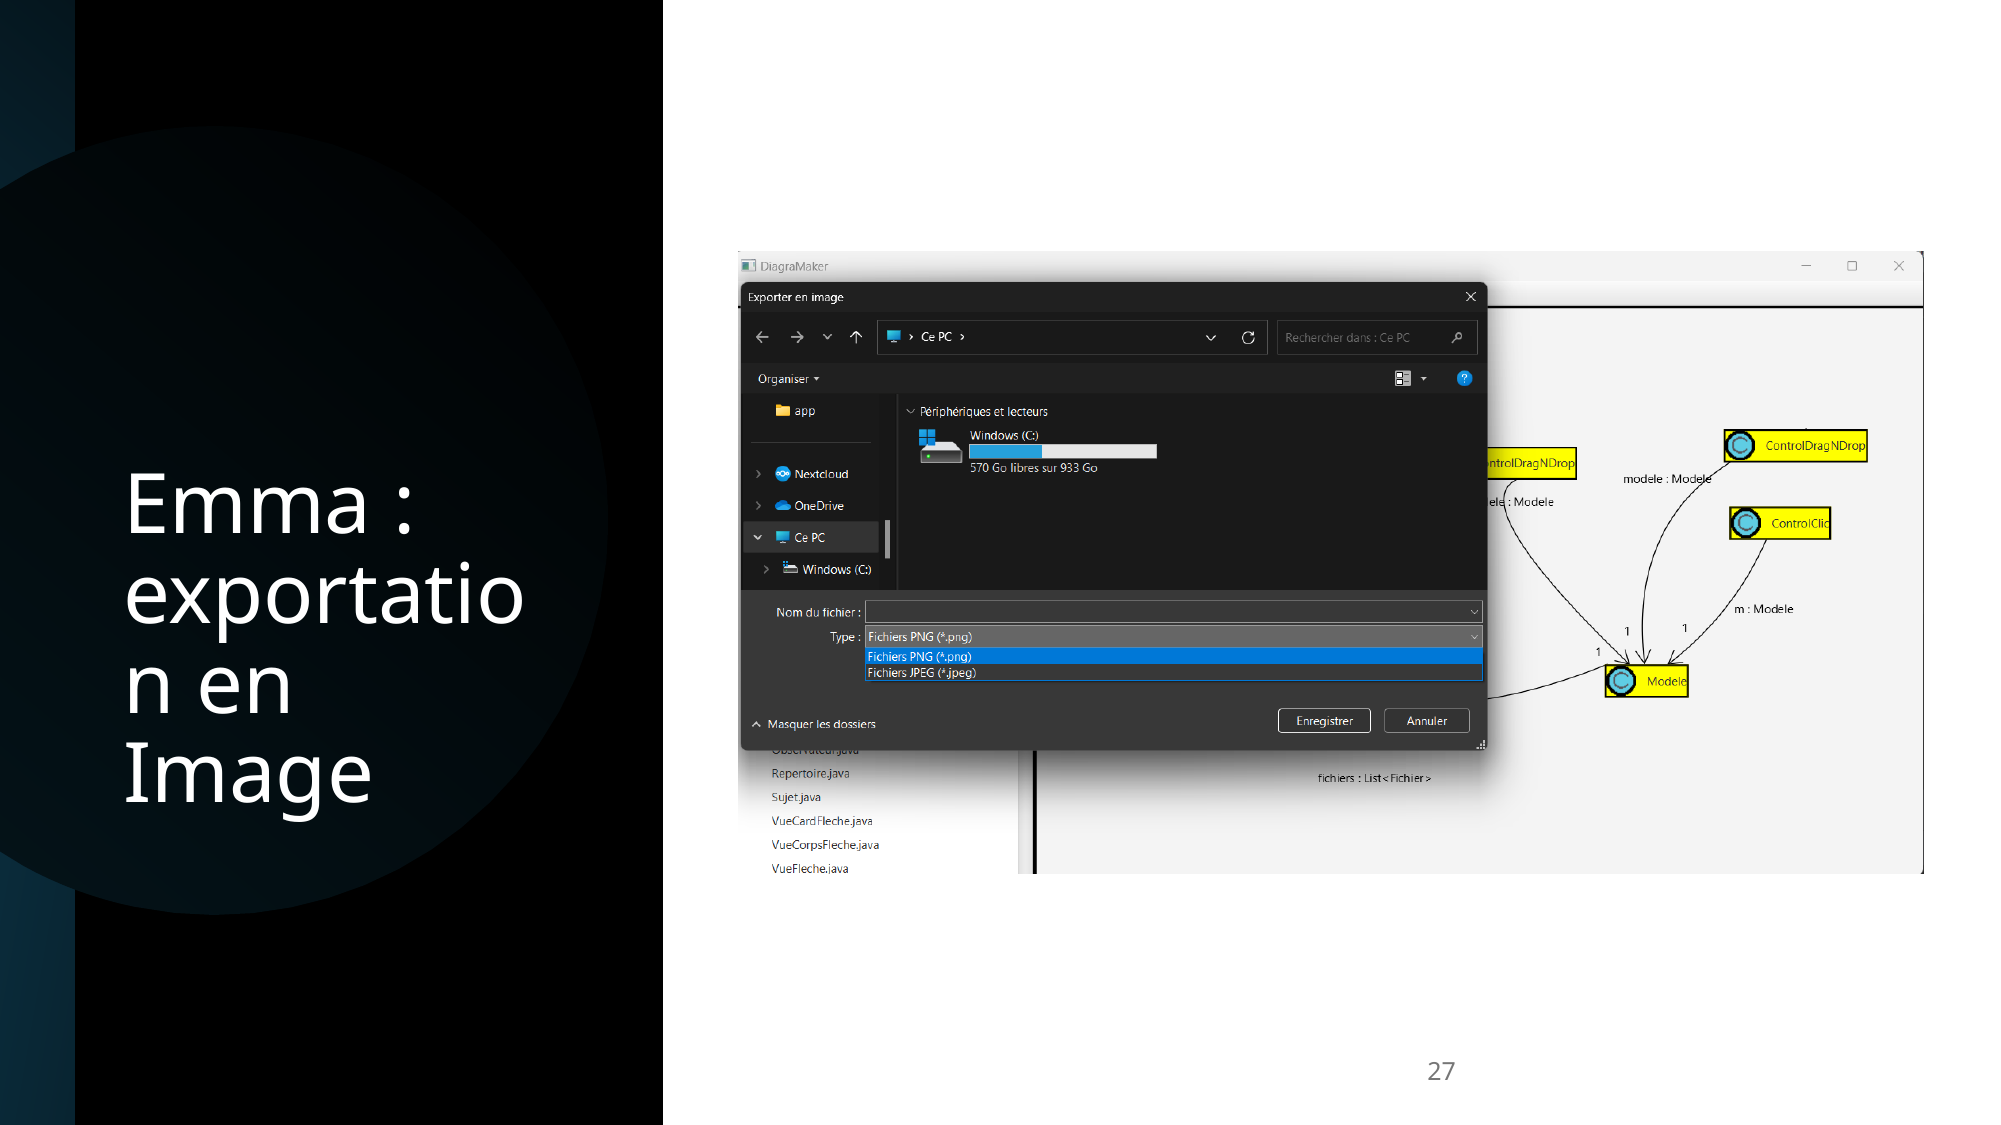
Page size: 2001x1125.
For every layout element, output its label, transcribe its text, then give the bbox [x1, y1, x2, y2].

picture [738, 251, 1924, 874]
title Emma : exportation en Image [108, 453, 581, 958]
text_box [0, 0, 2000, 1125]
